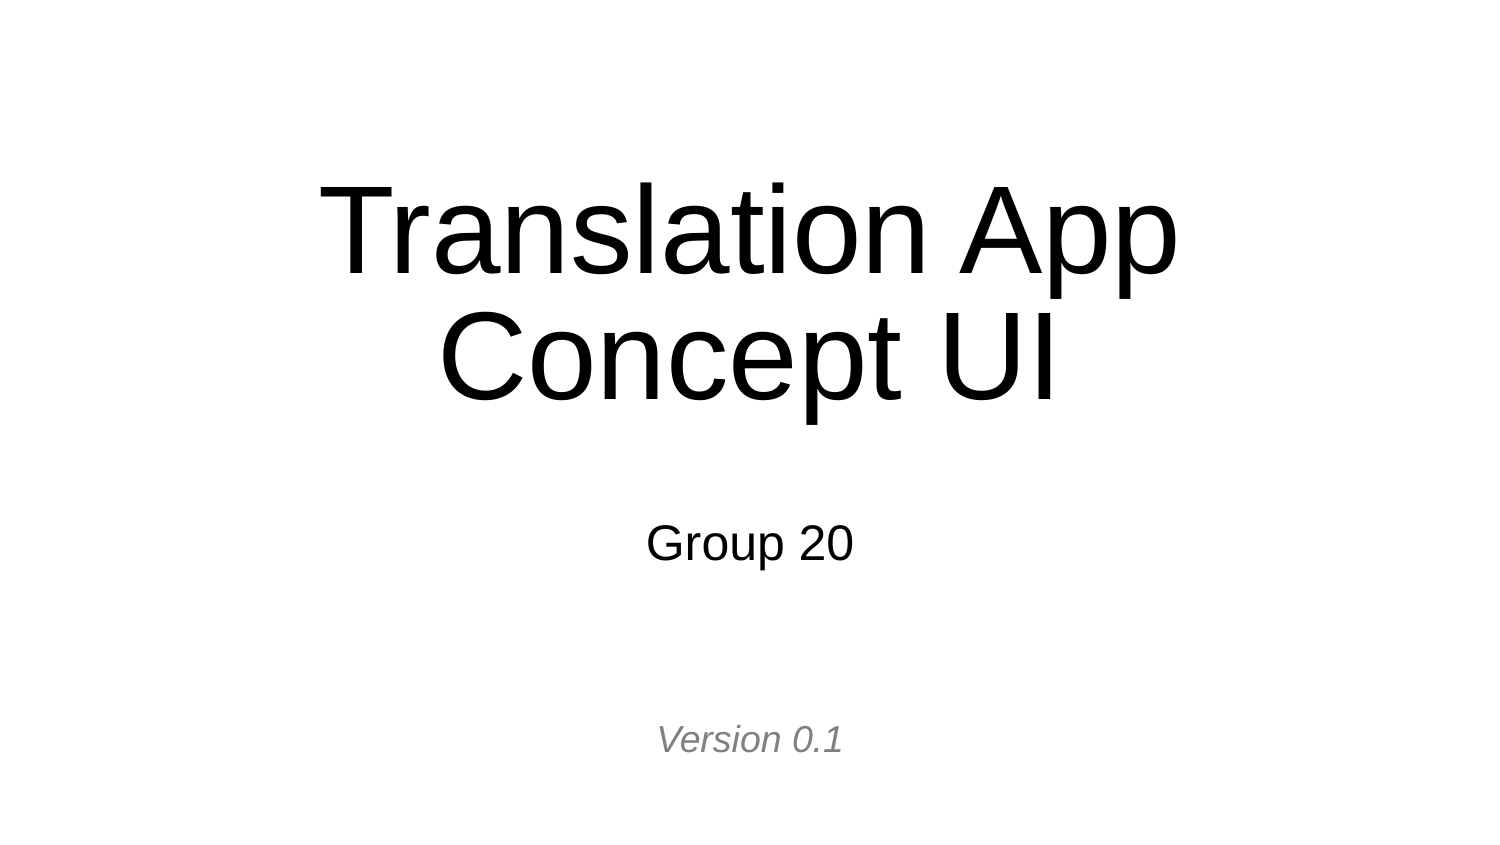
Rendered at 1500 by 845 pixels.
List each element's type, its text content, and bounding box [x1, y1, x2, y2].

title Translation App Concept UI [187, 138, 1313, 433]
subtitle Group 20 [187, 443, 1313, 648]
text_box Version 0.1 [637, 710, 863, 768]
